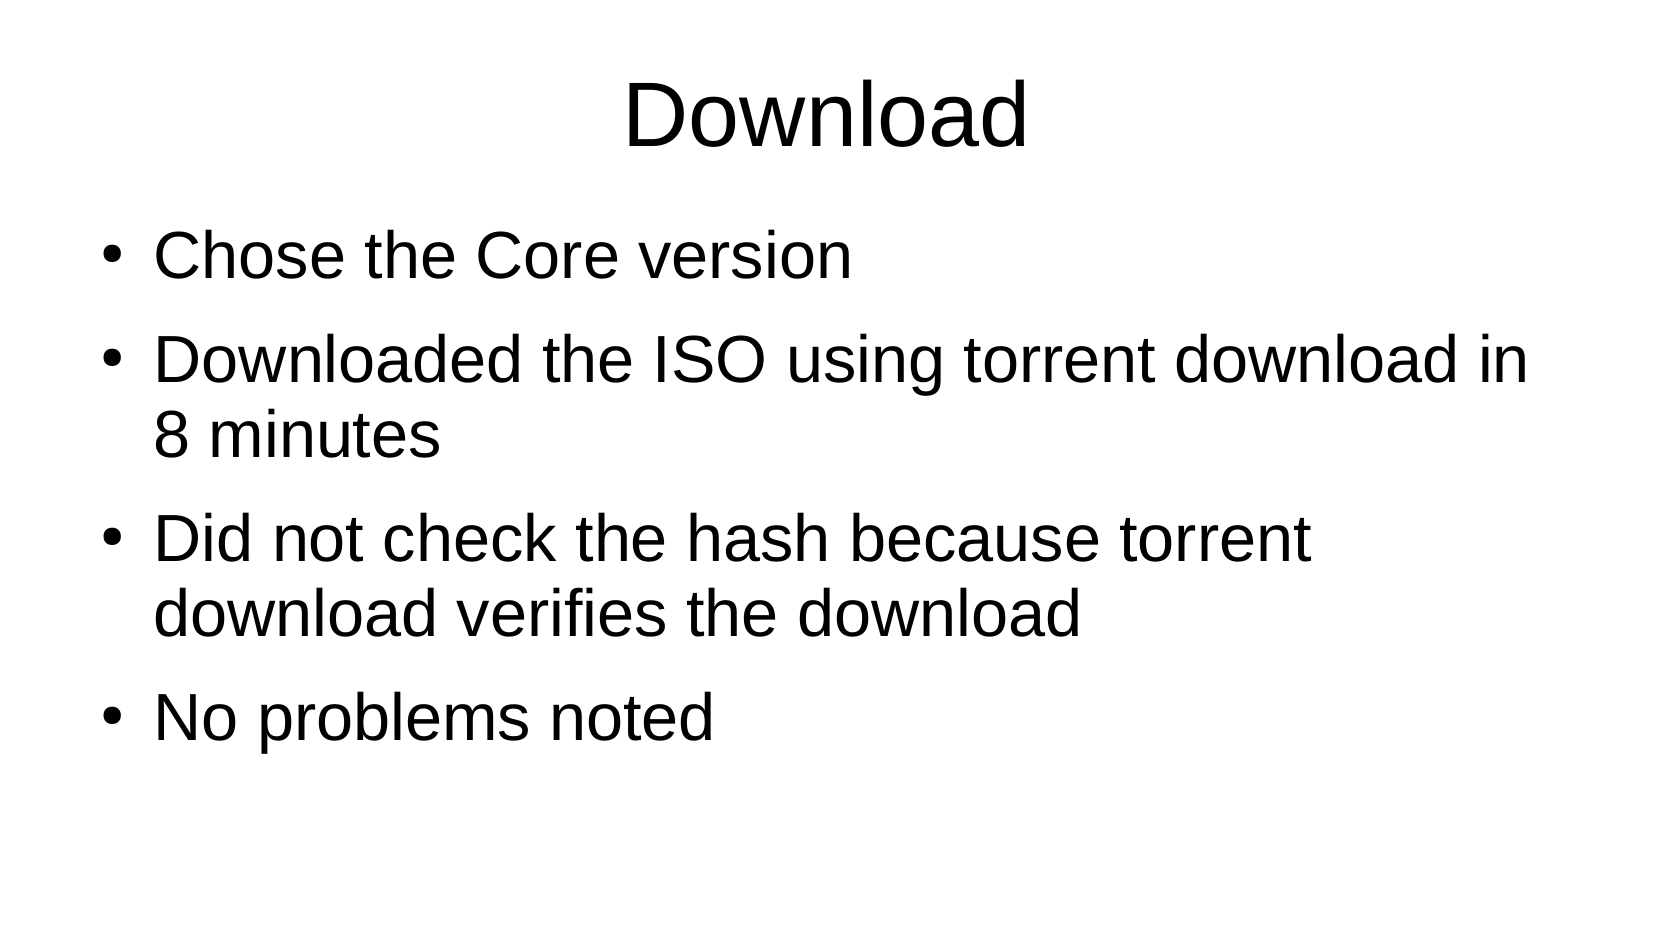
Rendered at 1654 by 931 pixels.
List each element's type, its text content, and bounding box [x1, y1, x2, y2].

title Download [82, 37, 1571, 193]
list Chose the Core version Downloaded the ISO using torrent download in 8 minutes Did not check the hash because torrent download verifies the download No problems noted [82, 217, 1571, 758]
